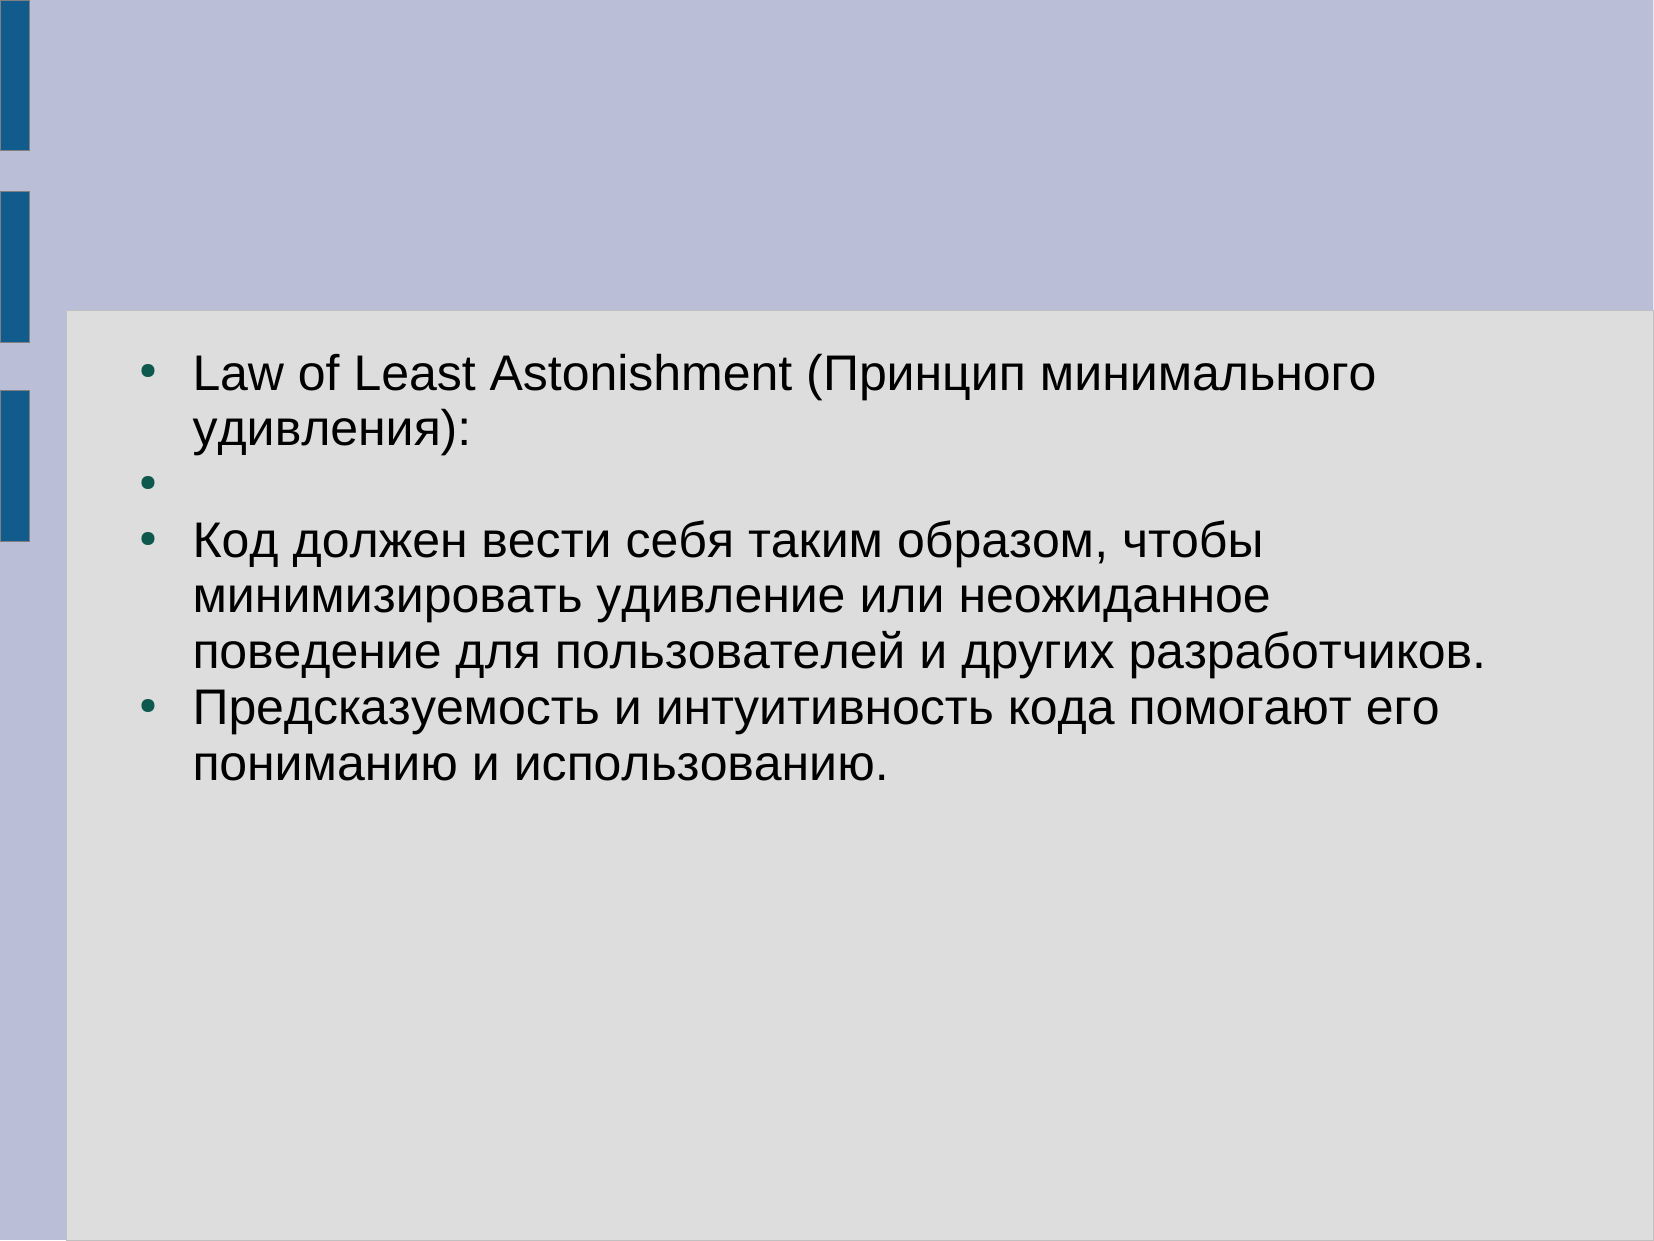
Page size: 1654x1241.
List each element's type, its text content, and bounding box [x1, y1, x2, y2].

list Law of Least Astonishment (Принцип минимального удивления): Код должен вести себя таким образом, чтобы минимизировать удивление или неожиданное поведение для пользователей и других разработчиков. Предсказуемость и интуитивность кода помогают его пониманию и использованию. [121, 344, 1534, 1127]
